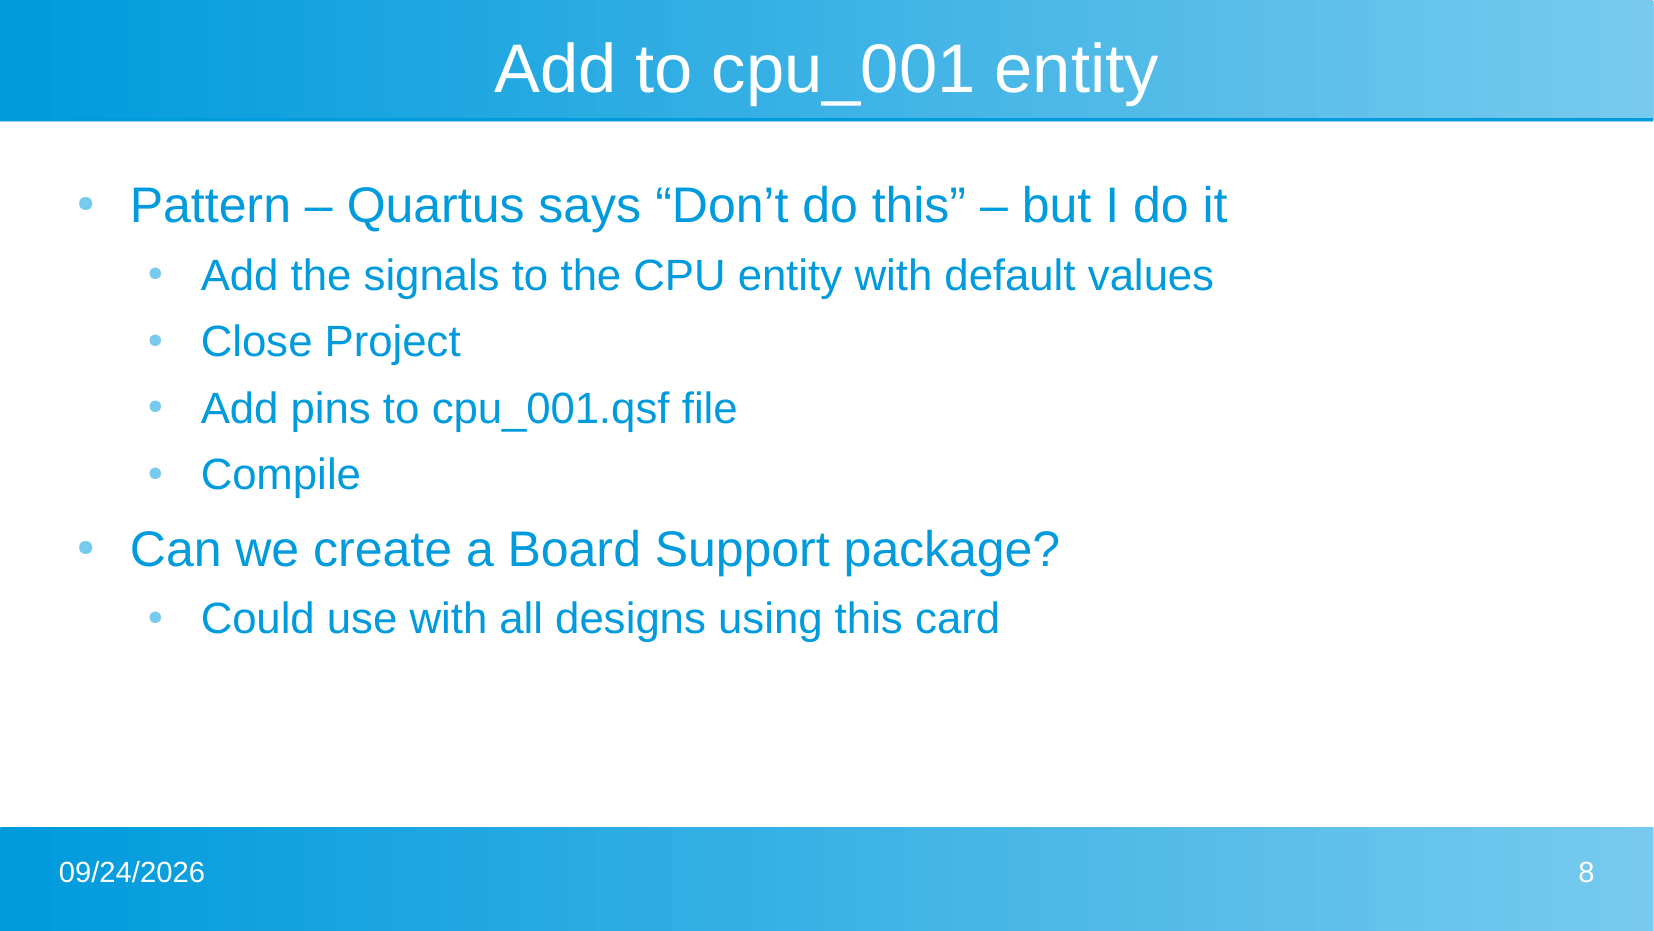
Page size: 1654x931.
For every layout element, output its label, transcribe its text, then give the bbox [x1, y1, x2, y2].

list Pattern – Quartus says “Don’t do this” – but I do it Add the signals to the CPU entity with default values Close Project Add pins to cpu_001.qsf file Compile Can we create a Board Support package? Could use with all designs using this card [59, 177, 1595, 768]
title Add to cpu_001 entity [59, 29, 1595, 108]
